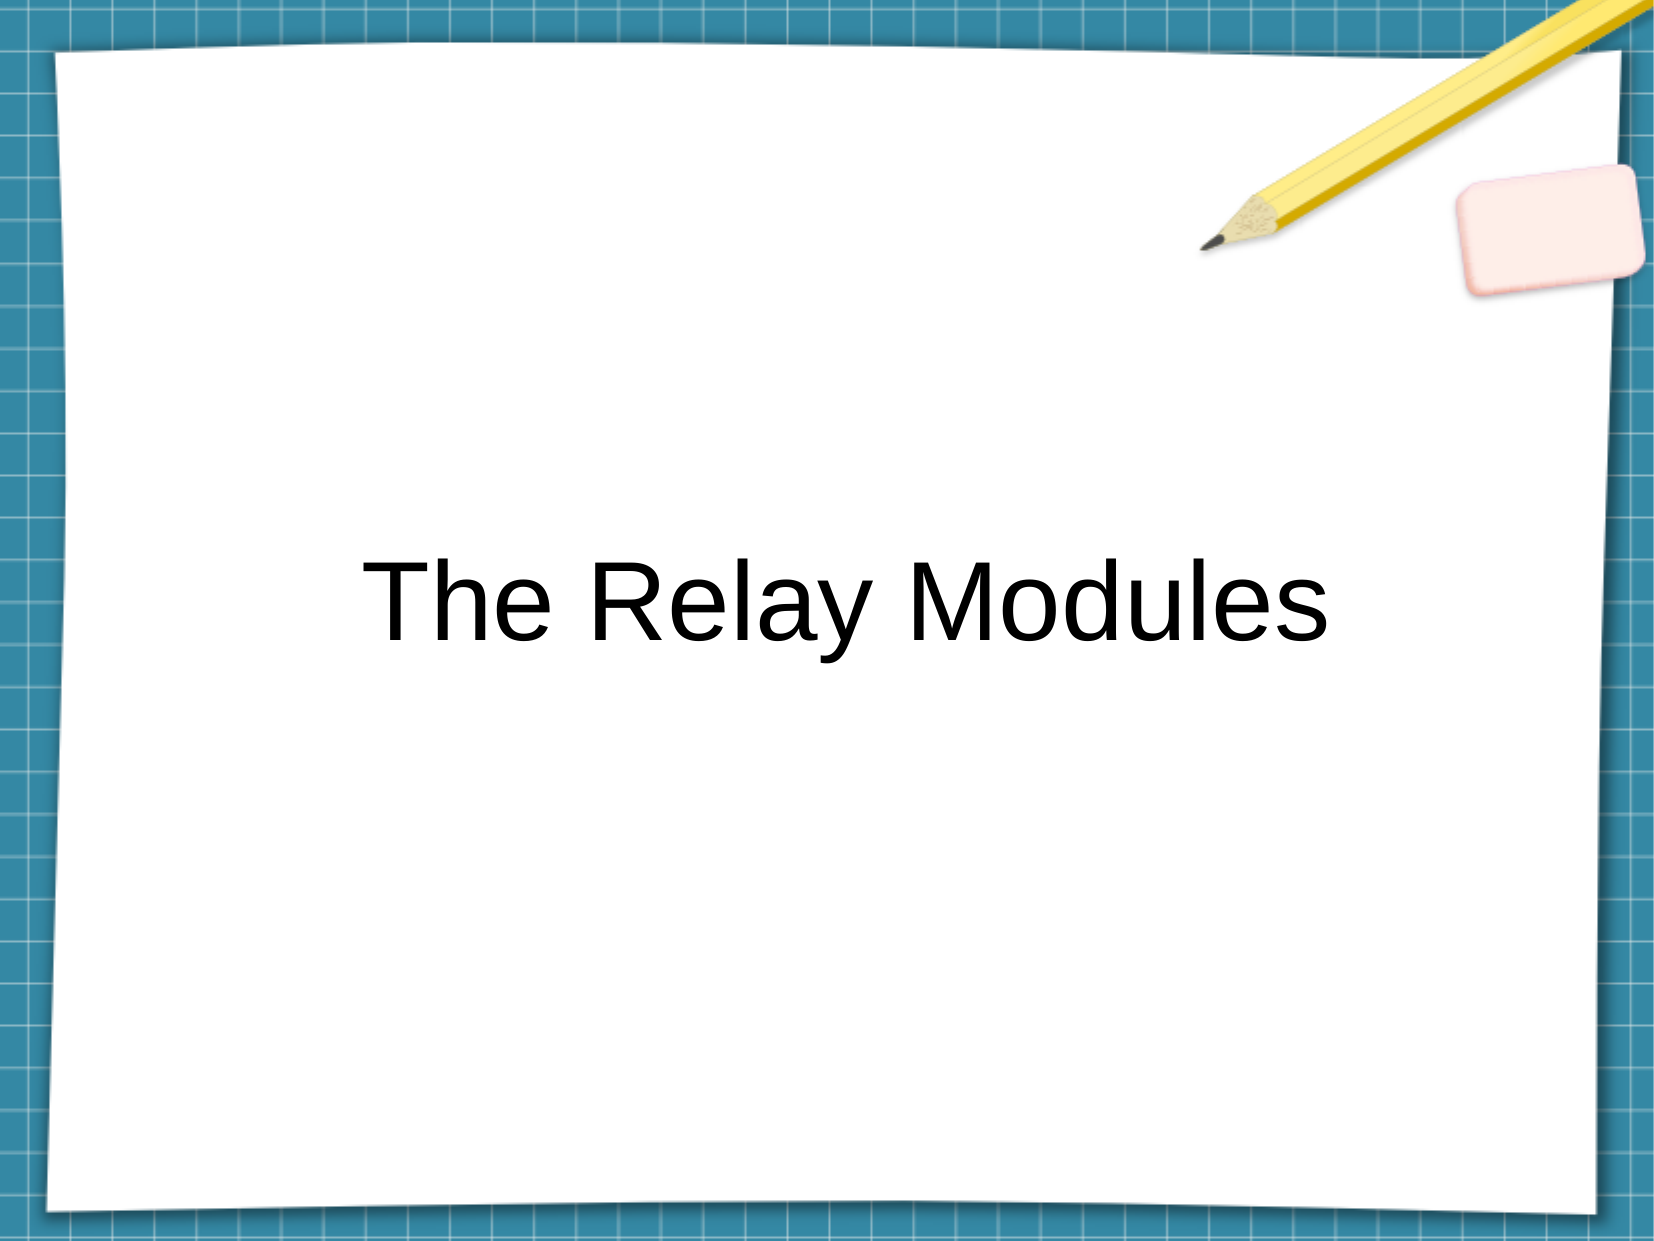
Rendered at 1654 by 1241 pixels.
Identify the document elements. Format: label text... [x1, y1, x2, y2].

title The Relay Modules [101, 497, 1591, 706]
picture [0, 0, 1654, 1241]
